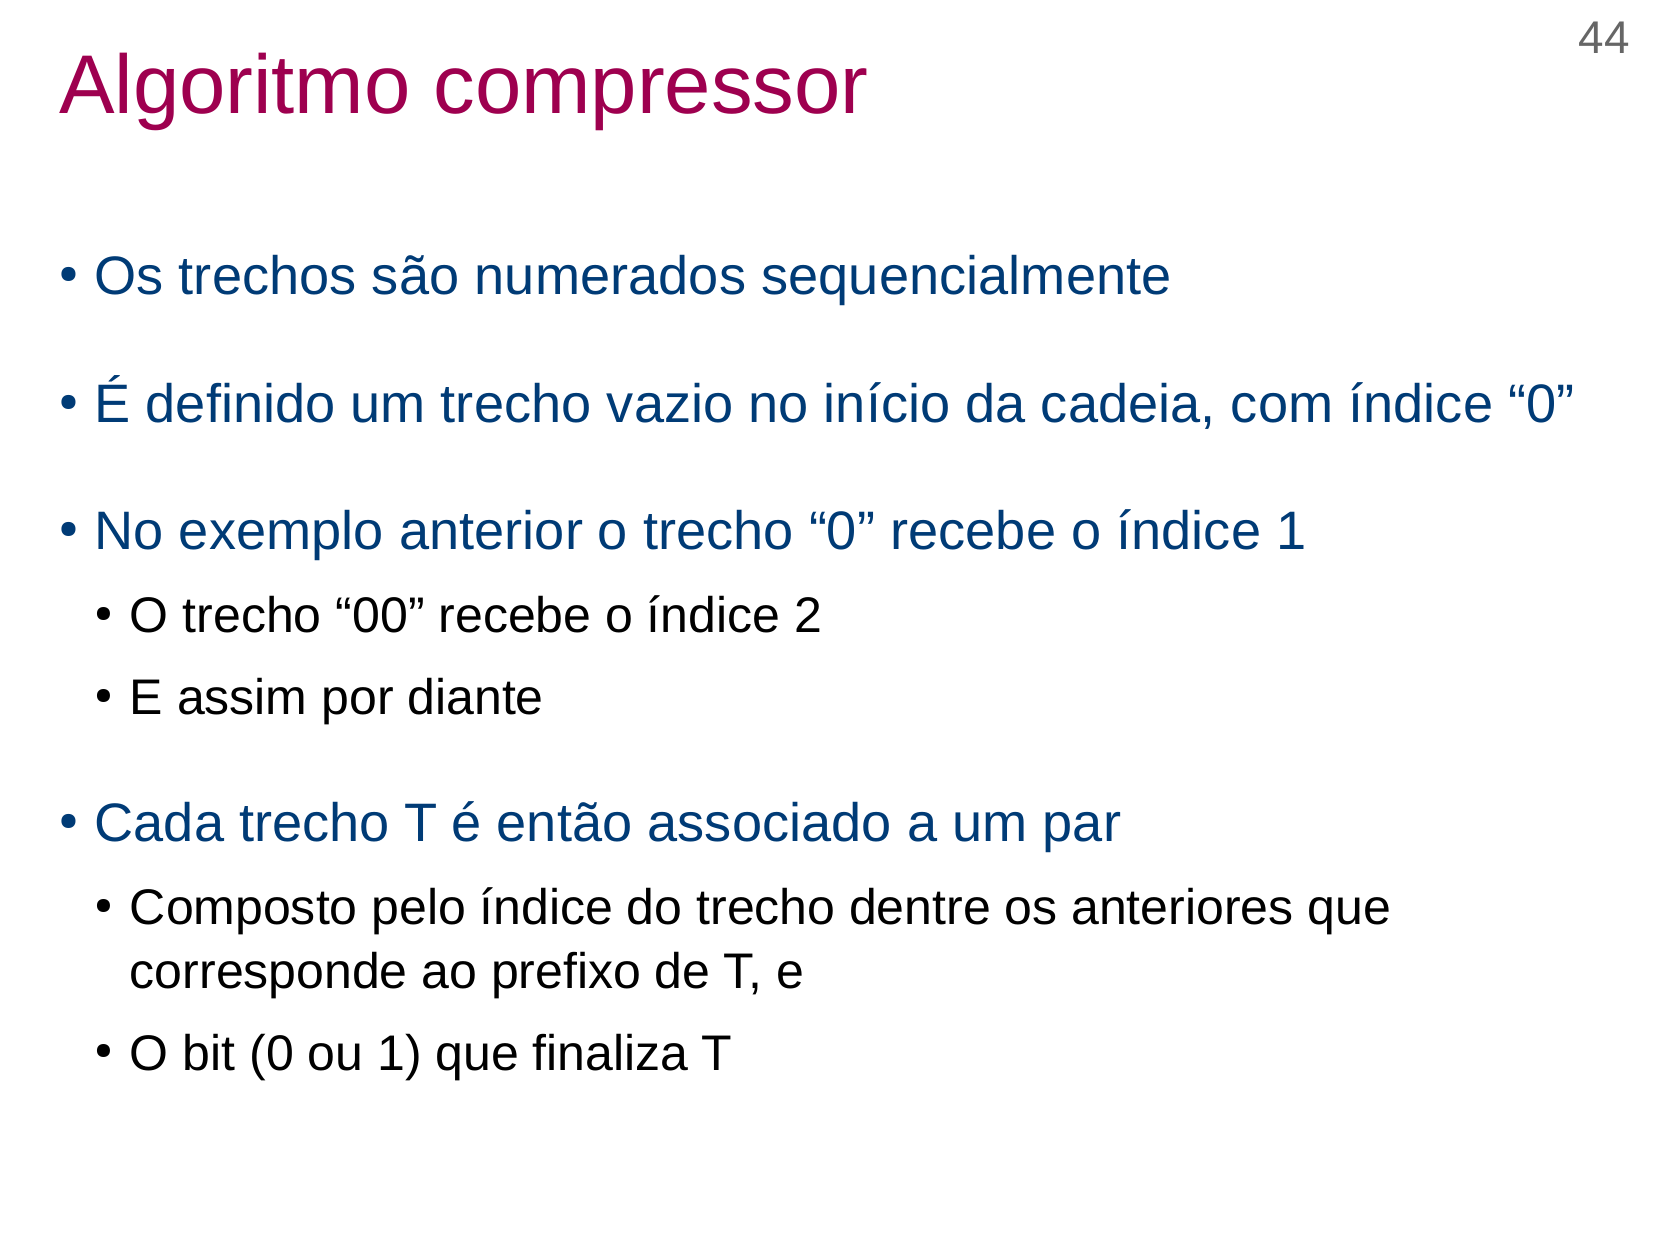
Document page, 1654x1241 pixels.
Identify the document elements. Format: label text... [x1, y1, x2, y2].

title Algoritmo compressor [59, 29, 1595, 148]
list Os trechos são numerados sequencialmente É definido um trecho vazio no início da cadeia, com índice “0” No exemplo anterior o trecho “0” recebe o índice 1 O trecho “00” recebe o índice 2 E assim por diante Cada trecho T é então associado a um par Composto pelo índice do trecho dentre os anteriores que corresponde ao prefixo de T, e O bit (0 ou 1) que finaliza T [59, 236, 1595, 1211]
